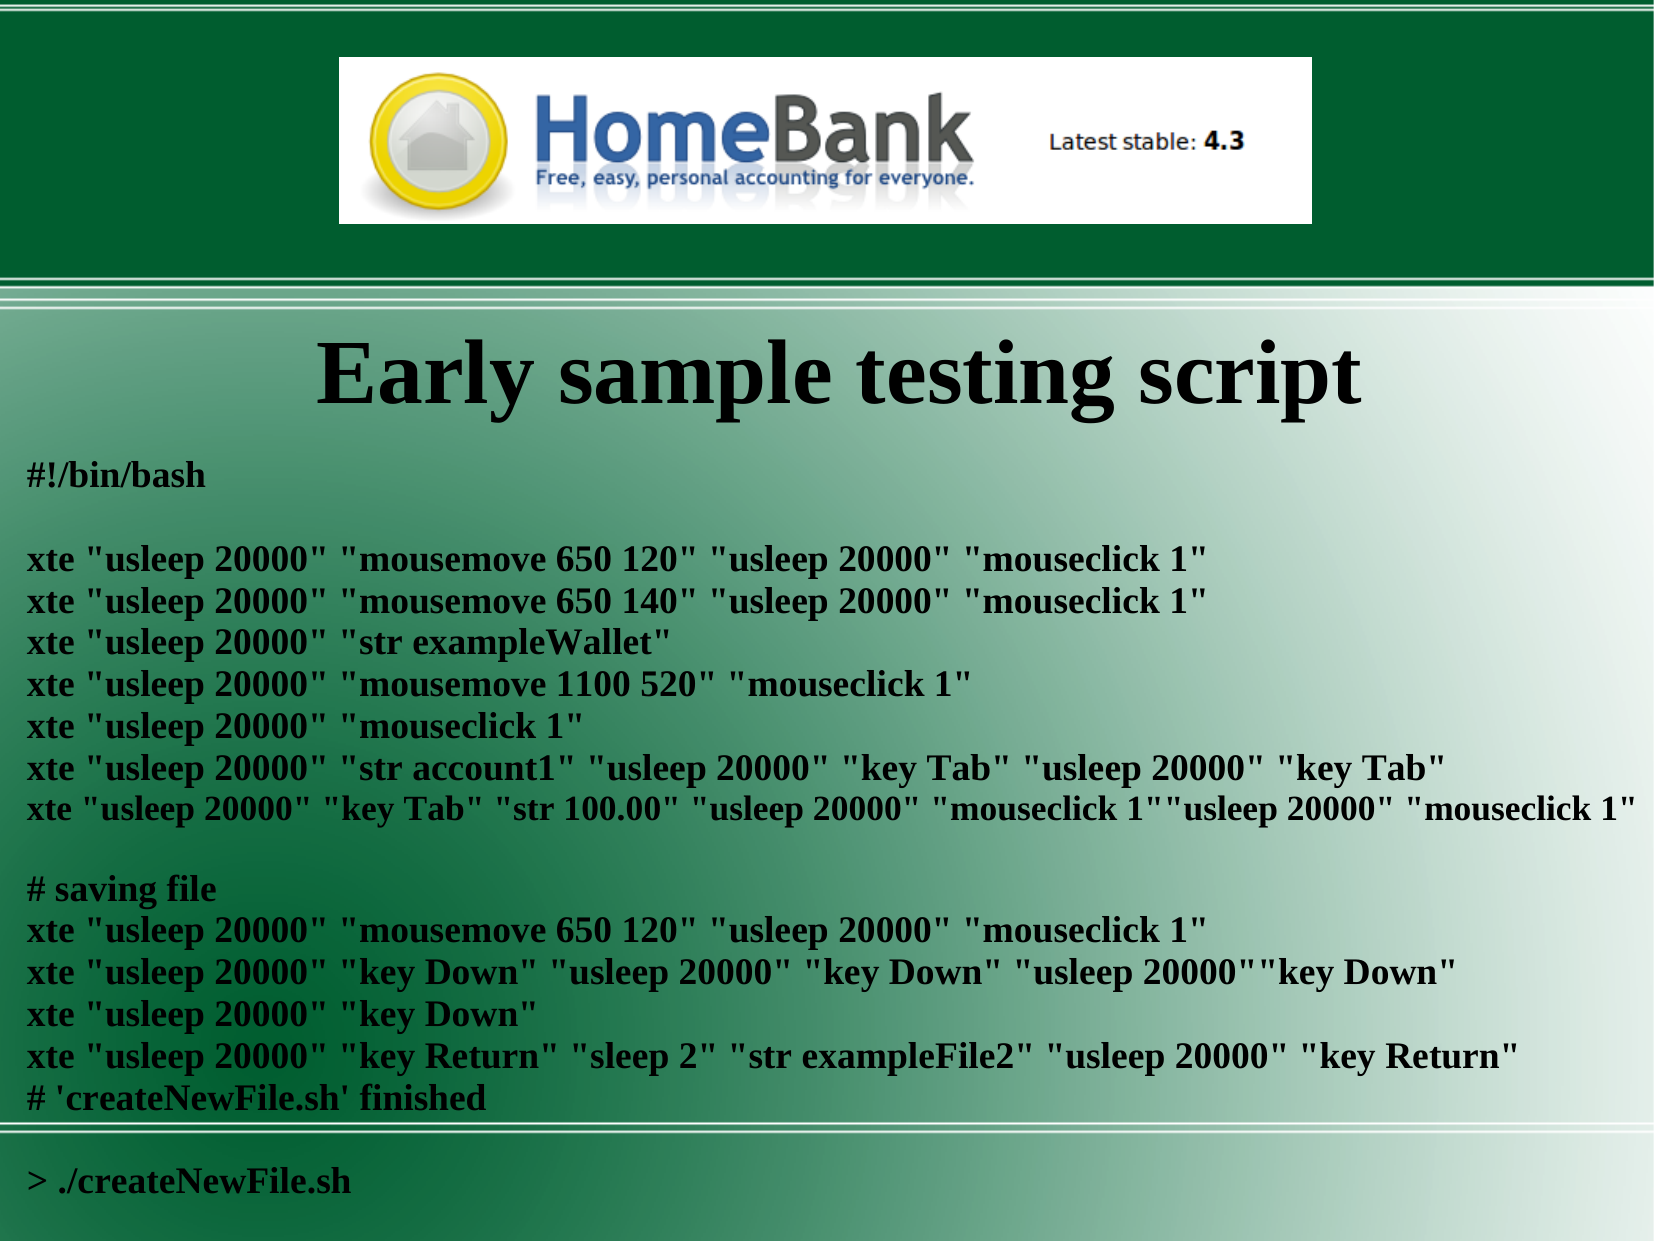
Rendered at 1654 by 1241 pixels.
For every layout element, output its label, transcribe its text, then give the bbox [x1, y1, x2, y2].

picture [0, 0, 1654, 1241]
text_box Early sample testing script #!/bin/bash xte "usleep 20000" "mousemove 650 120" "usleep 20000" "mouseclick 1" xte "usleep 20000" "mousemove 650 140" "usleep 20000" "mouseclick 1" xte "usleep 20000" "str exampleWallet" xte "usleep 20000" "mousemove 1100 520" "mouseclick 1" xte "usleep 20000" "mouseclick 1" xte "usleep 20000" "str account1" "usleep 20000" "key Tab" "usleep 20000" "key Tab" xte "usleep 20000" "key Tab" "str 100.00" "usleep 20000" "mouseclick 1""usleep 20000" "mouseclick 1" # saving file xte "usleep 20000" "mousemove 650 120" "usleep 20000" "mouseclick 1" xte "usleep 20000" "key Down" "usleep 20000" "key Down" "usleep 20000""key Down" xte "usleep 20000" "key Down" xte "usleep 20000" "key Return" "sleep 2" "str exampleFile2" "usleep 20000" "key Return" # 'createNewFile.sh' finished > ./createNewFile.sh [26, 320, 1654, 1241]
